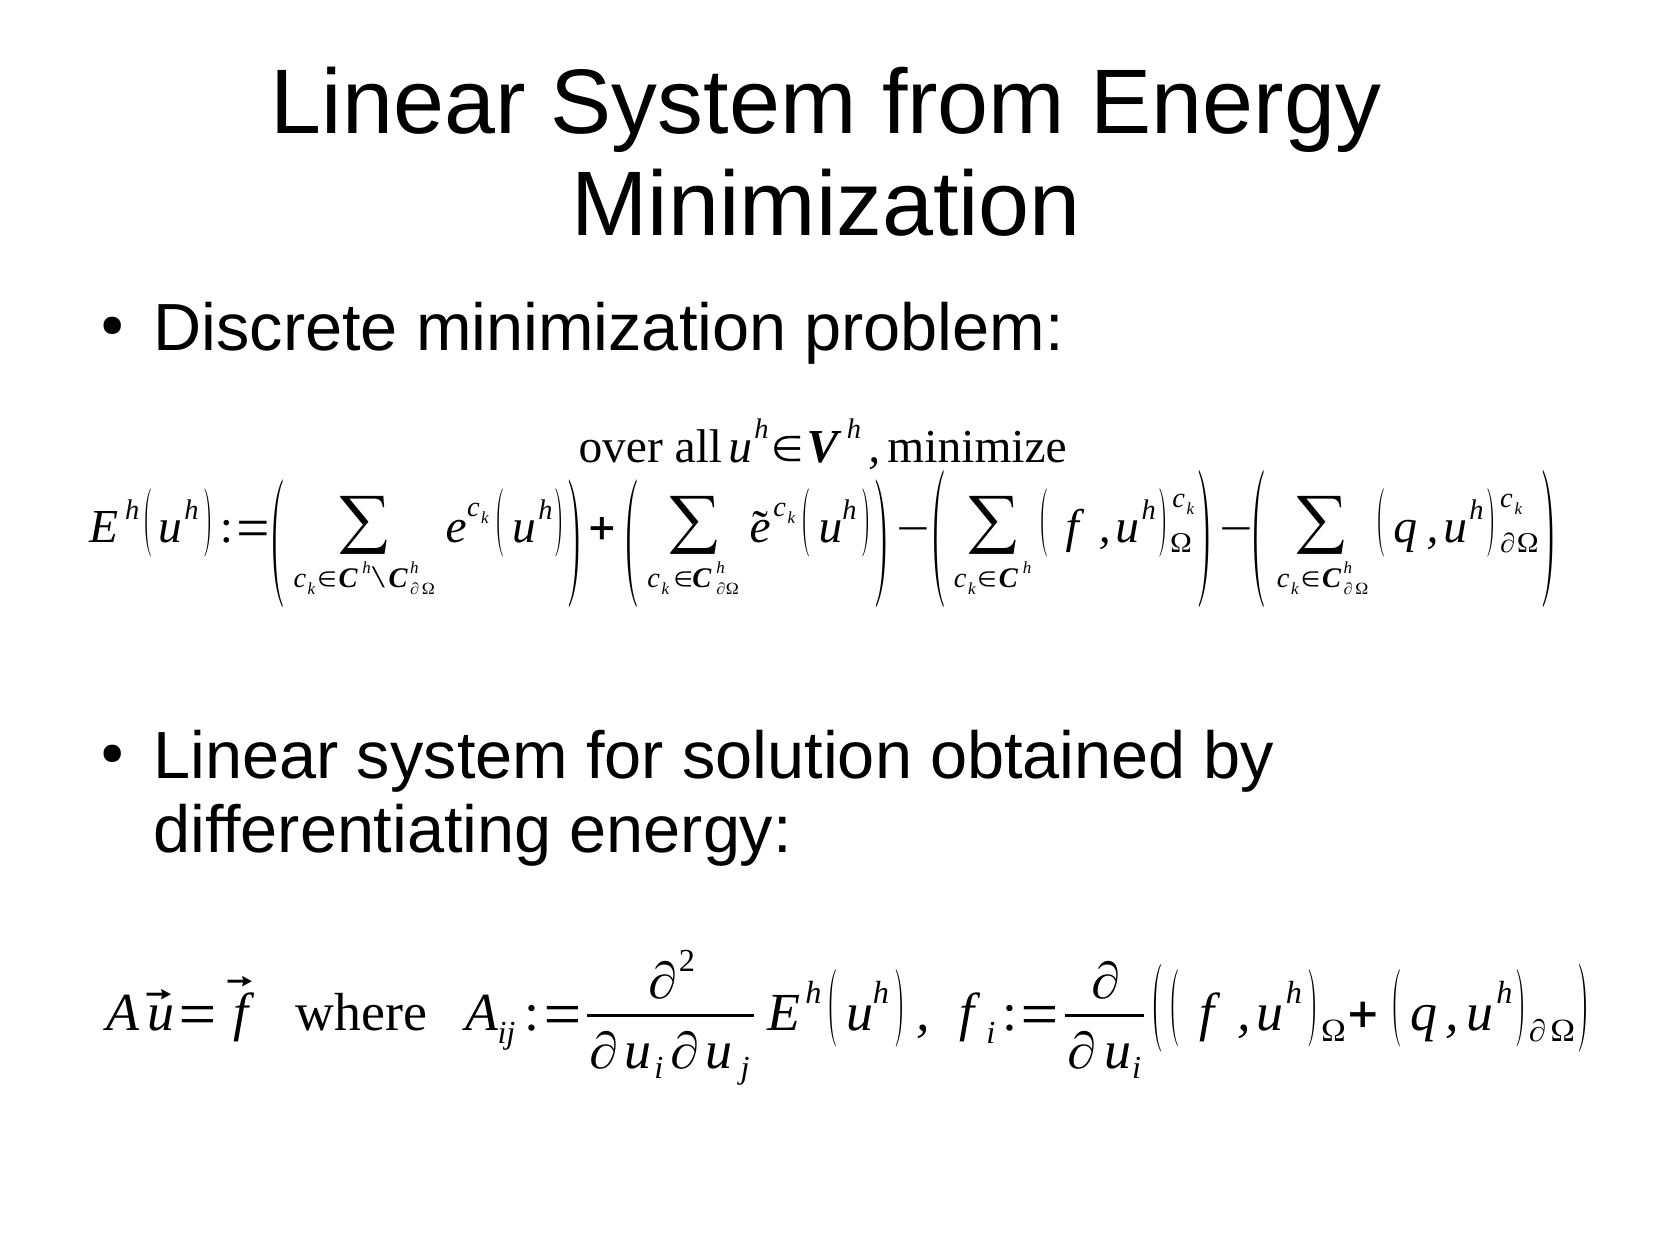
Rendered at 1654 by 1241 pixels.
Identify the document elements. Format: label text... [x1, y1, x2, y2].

list Linear system for solution obtained by differentiating energy: [82, 717, 1571, 868]
chart [87, 941, 1608, 1088]
title Linear System from Energy Minimization [82, 49, 1571, 257]
chart [75, 412, 1576, 607]
list Discrete minimization problem: [82, 290, 1571, 376]
